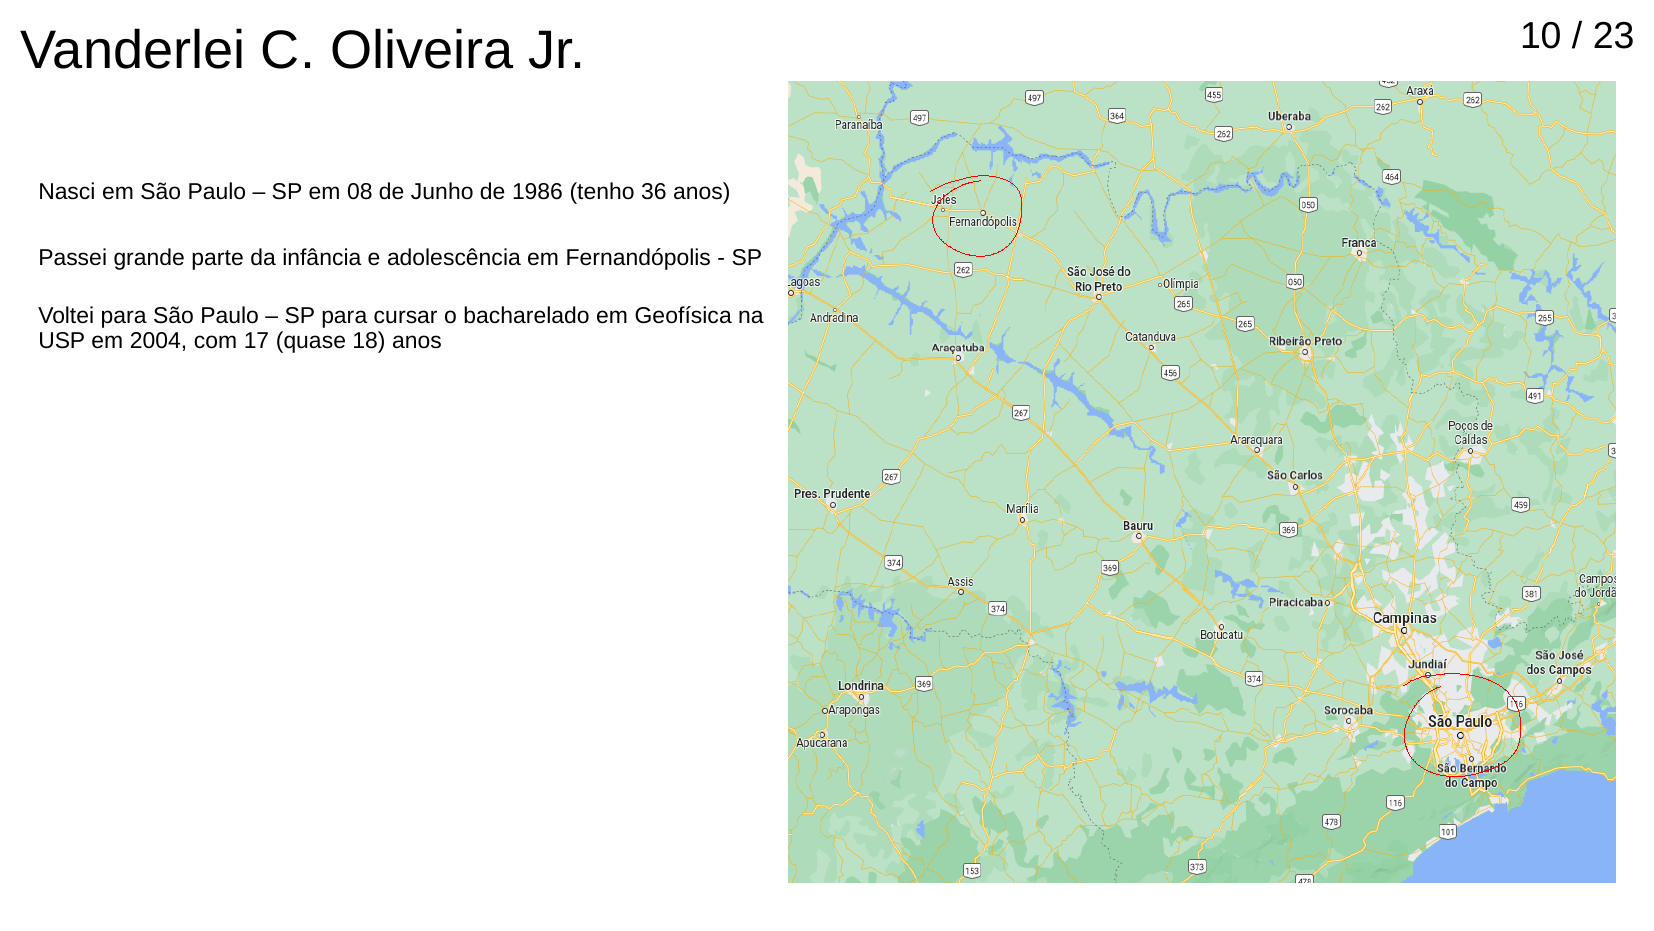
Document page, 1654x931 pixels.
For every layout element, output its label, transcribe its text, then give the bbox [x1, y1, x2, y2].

text_box Voltei para São Paulo – SP para cursar o bacharelado em Geofísica na USP em 2004, com 17 (quase 18) anos [23, 309, 780, 367]
text_box <number> / 23 [1375, 0, 1654, 71]
text_box Passei grande parte da infância e adolescência em Fernandópolis - SP [23, 237, 810, 309]
text_box Nasci em São Paulo – SP em 08 de Junho de 1986 (tenho 36 anos) [23, 171, 751, 243]
picture [788, 81, 1616, 884]
text_box Vanderlei C. Oliveira Jr. [5, 11, 615, 89]
